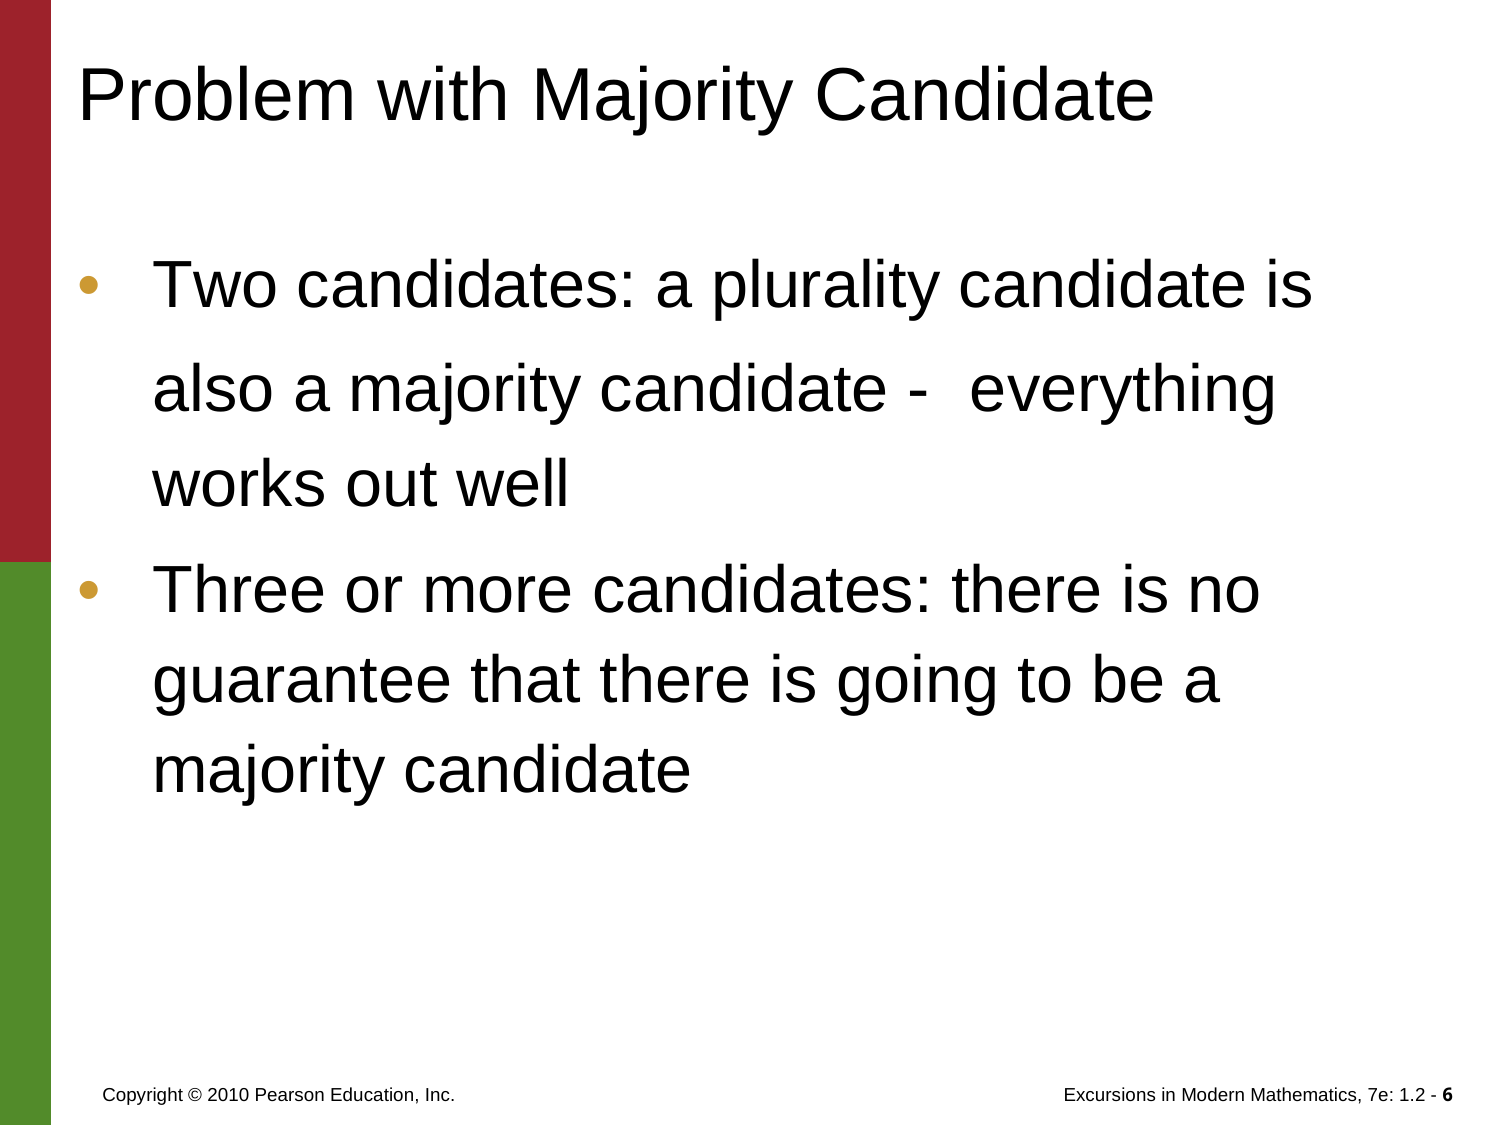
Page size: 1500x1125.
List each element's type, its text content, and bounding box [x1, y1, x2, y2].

list Two candidates: a plurality candidate is also a majority candidate - everything works out well Three or more candidates: there is no guarantee that there is going to be a majority candidate [62, 224, 1450, 925]
text_box Problem with Majority Candidate [62, 37, 1413, 143]
